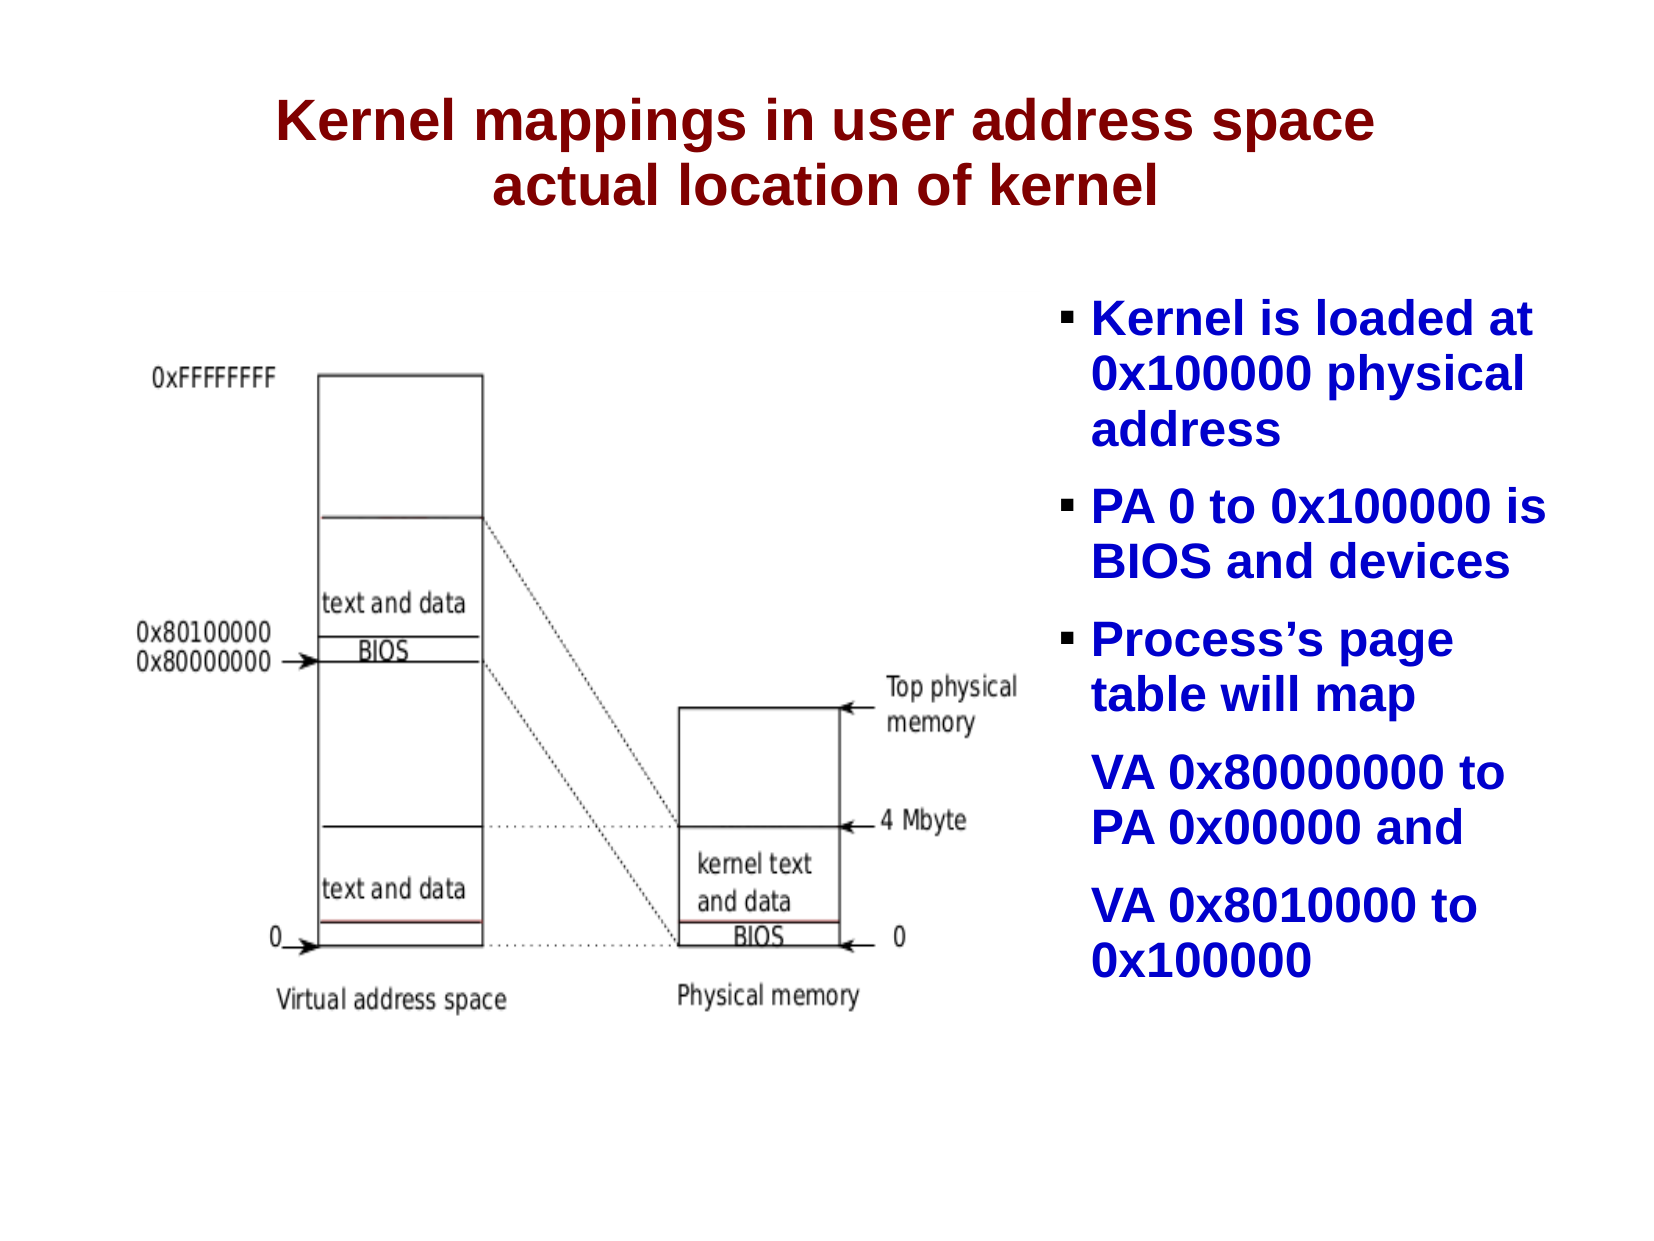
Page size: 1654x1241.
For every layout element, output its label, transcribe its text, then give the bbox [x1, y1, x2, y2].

list Kernel is loaded at 0x100000 physical address PA 0 to 0x100000 is BIOS and devices Process’s page table will map VA 0x80000000 to PA 0x00000 and VA 0x8010000 to 0x100000 [1051, 290, 1571, 1010]
picture [97, 290, 1040, 1018]
title Kernel mappings in user address space actual location of kernel [82, 0, 1571, 307]
